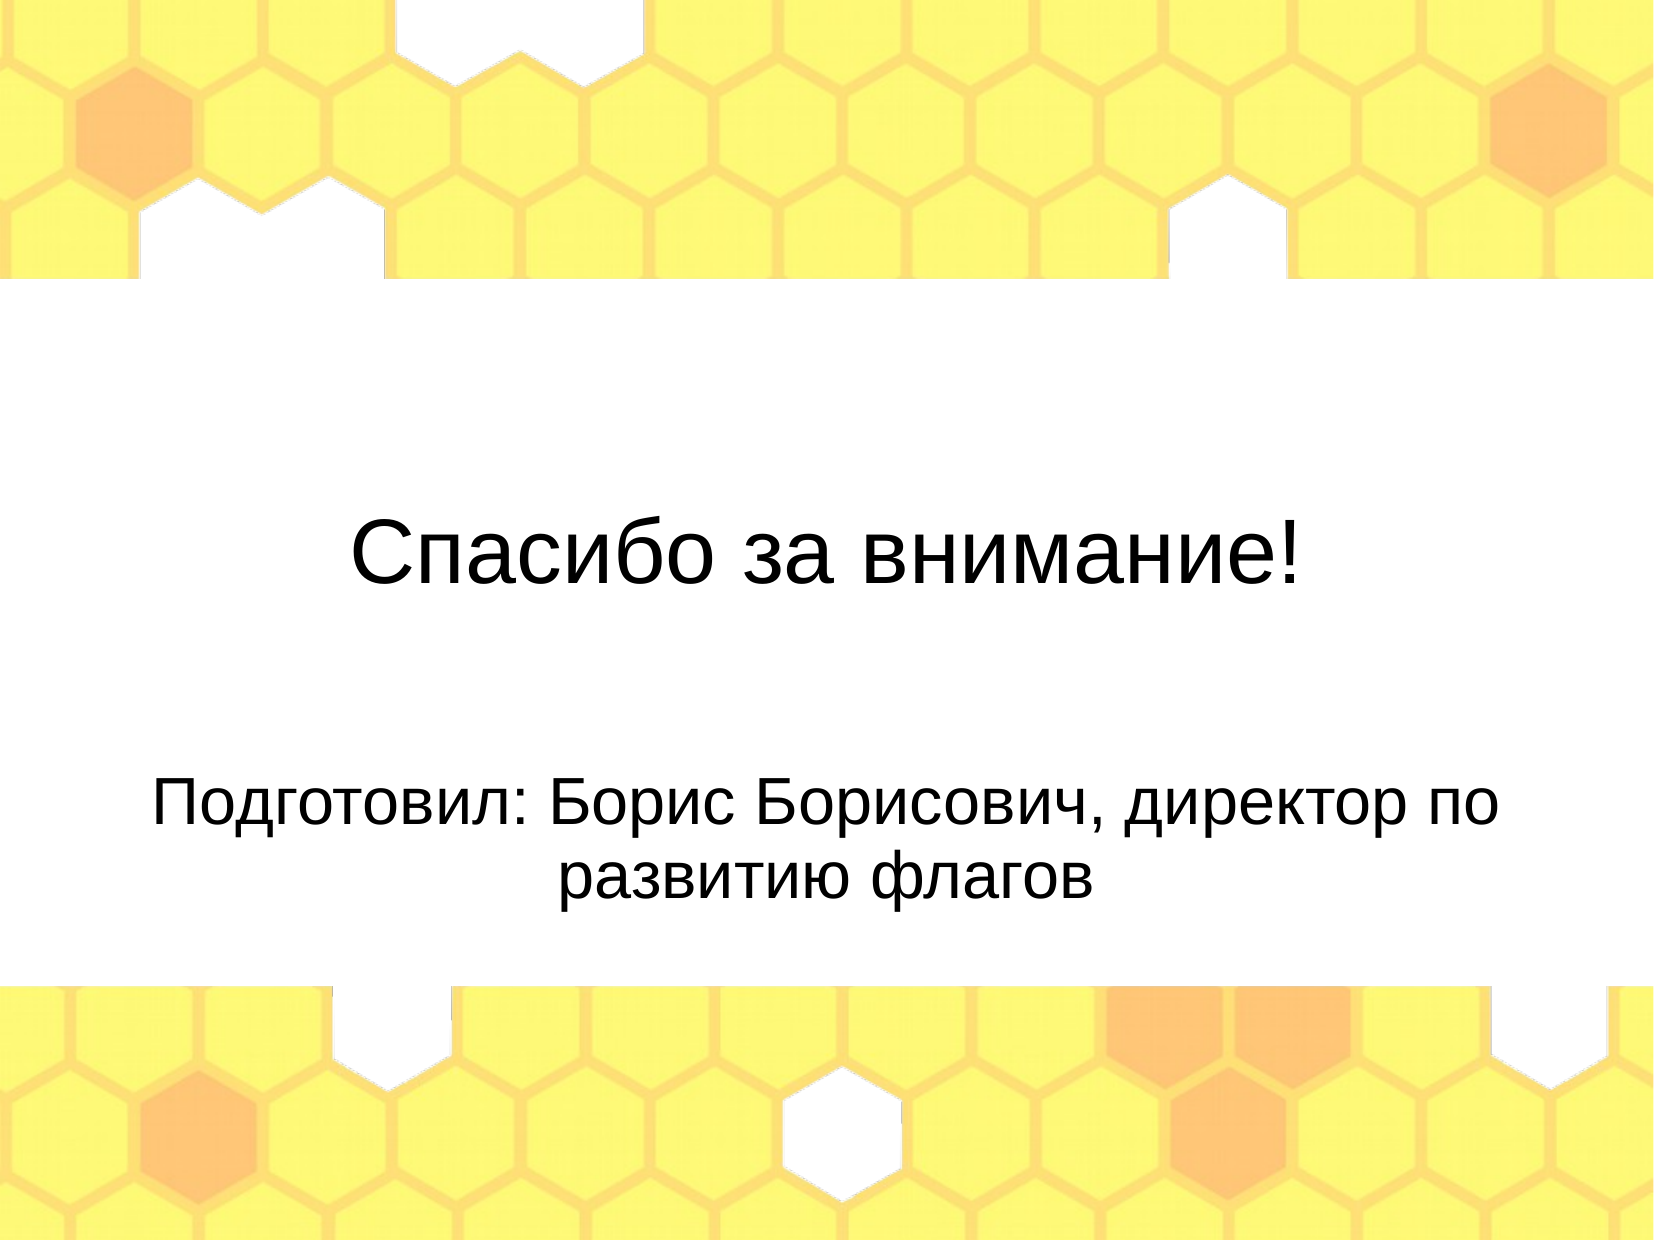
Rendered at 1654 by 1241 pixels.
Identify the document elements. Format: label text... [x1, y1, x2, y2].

subtitle Подготовил: Борис Борисович, директор по развитию флагов [82, 744, 1571, 934]
picture [0, 986, 1654, 1240]
title Спасибо за внимание! [82, 418, 1571, 686]
picture [0, 0, 1654, 279]
